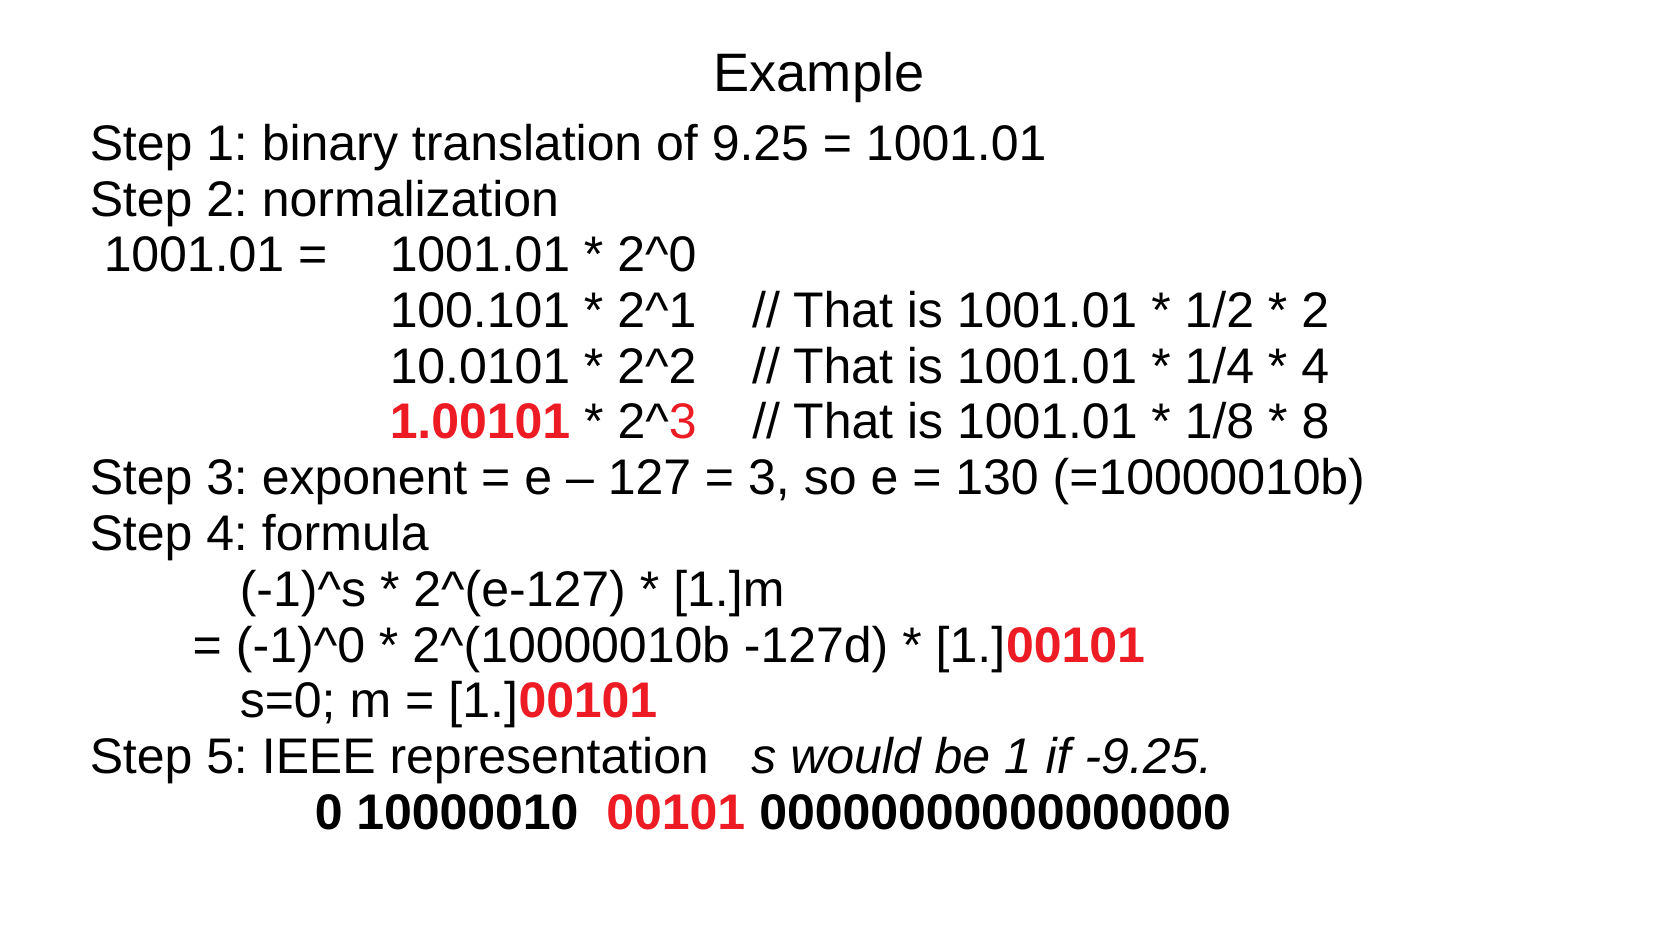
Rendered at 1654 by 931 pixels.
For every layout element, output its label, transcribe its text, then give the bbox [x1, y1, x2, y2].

title Example [75, 24, 1564, 107]
text_box Step 1: binary translation of 9.25 = 1001.01 Step 2: normalization 1001.01 = 1001.01 * 2^0 100.101 * 2^1 // That is 1001.01 * 1/2 * 2 10.0101 * 2^2 // That is 1001.01 * 1/4 * 4 1.00101 * 2^3 // That is 1001.01 * 1/8 * 8 Step 3: exponent = e – 127 = 3, so e = 130 (=10000010b) Step 4: formula (-1)^s * 2^(e-127) * [1.]m = (-1)^0 * 2^(10000010b -127d) * [1.]00101 s=0; m = [1.]00101 Step 5: IEEE representation s would be 1 if -9.25. 0 10000010 00101 00000000000000000 [75, 107, 1591, 871]
